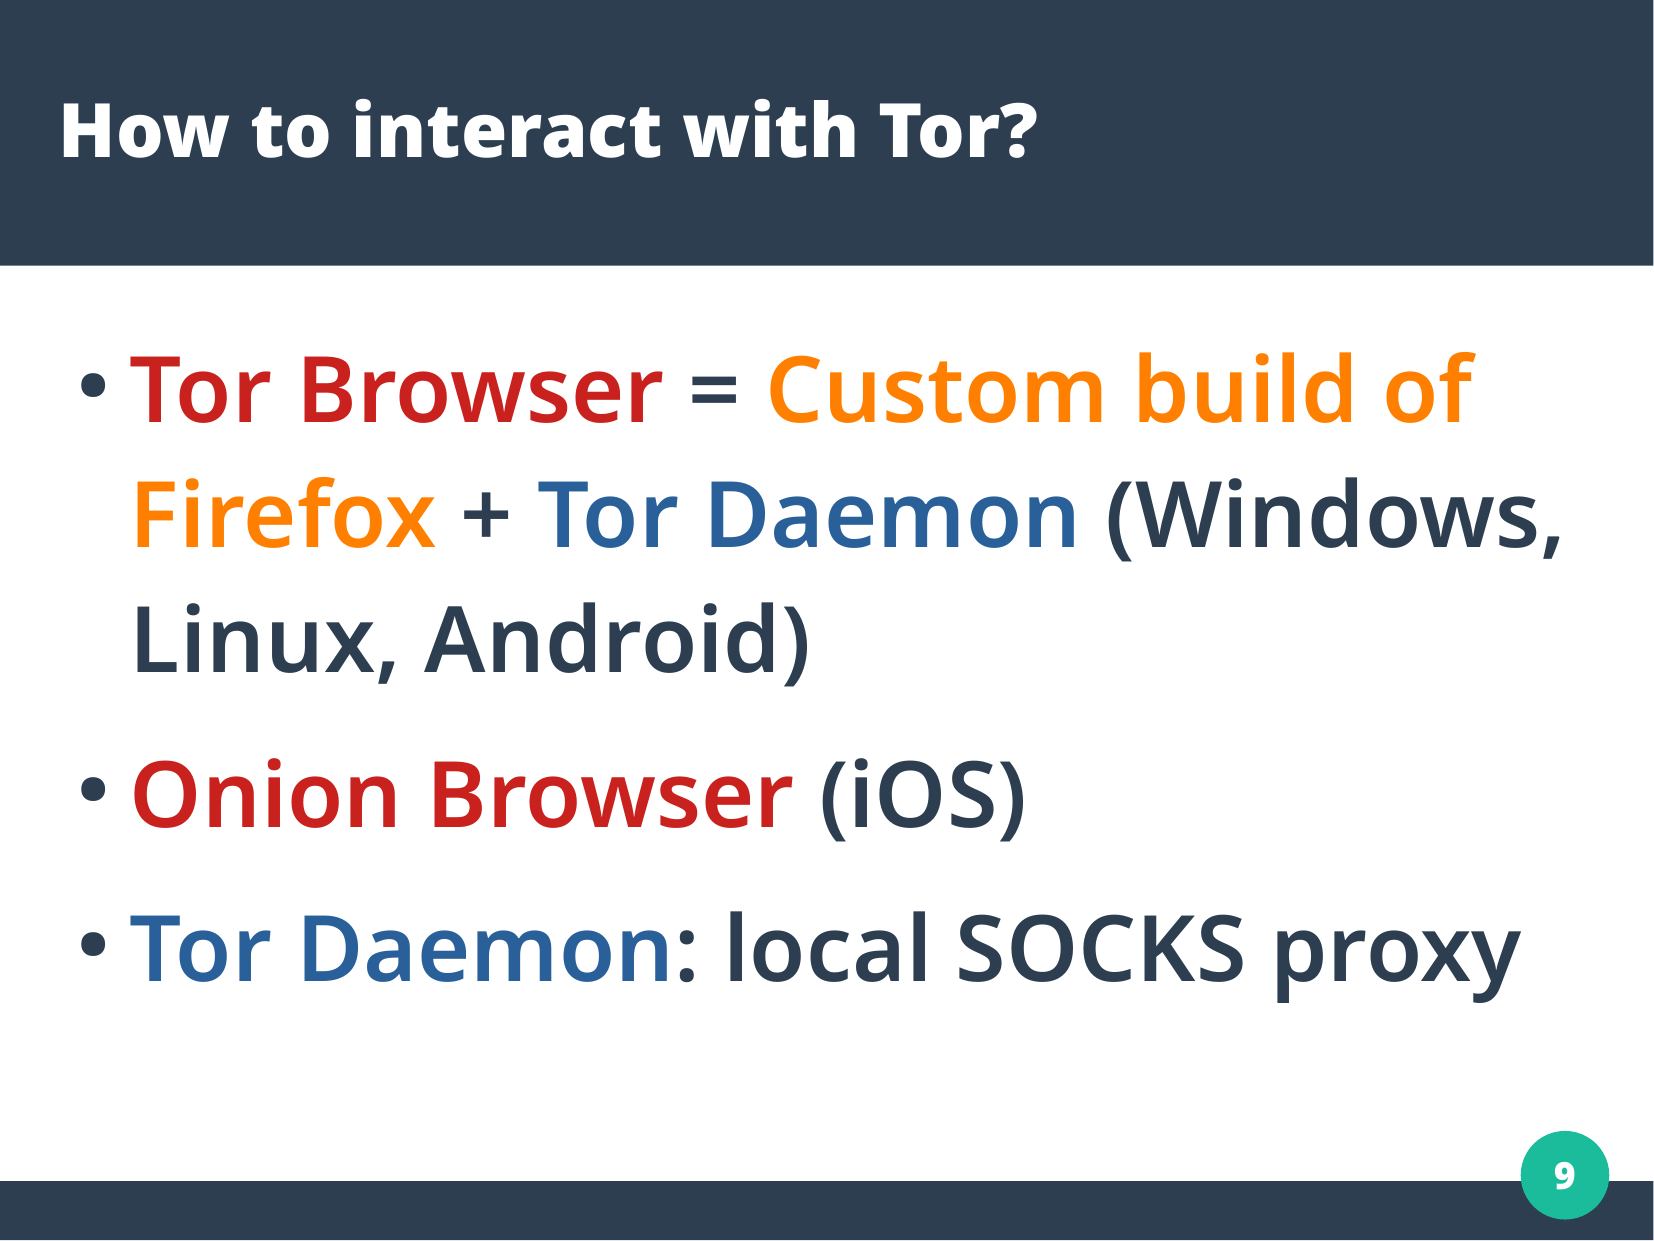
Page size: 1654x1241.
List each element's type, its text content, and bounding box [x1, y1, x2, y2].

title How to interact with Tor? [59, 49, 1595, 207]
list Tor Browser = Custom build of Firefox + Tor Daemon (Windows, Linux, Android) Onion Browser (iOS) Tor Daemon: local SOCKS proxy [59, 324, 1595, 1152]
